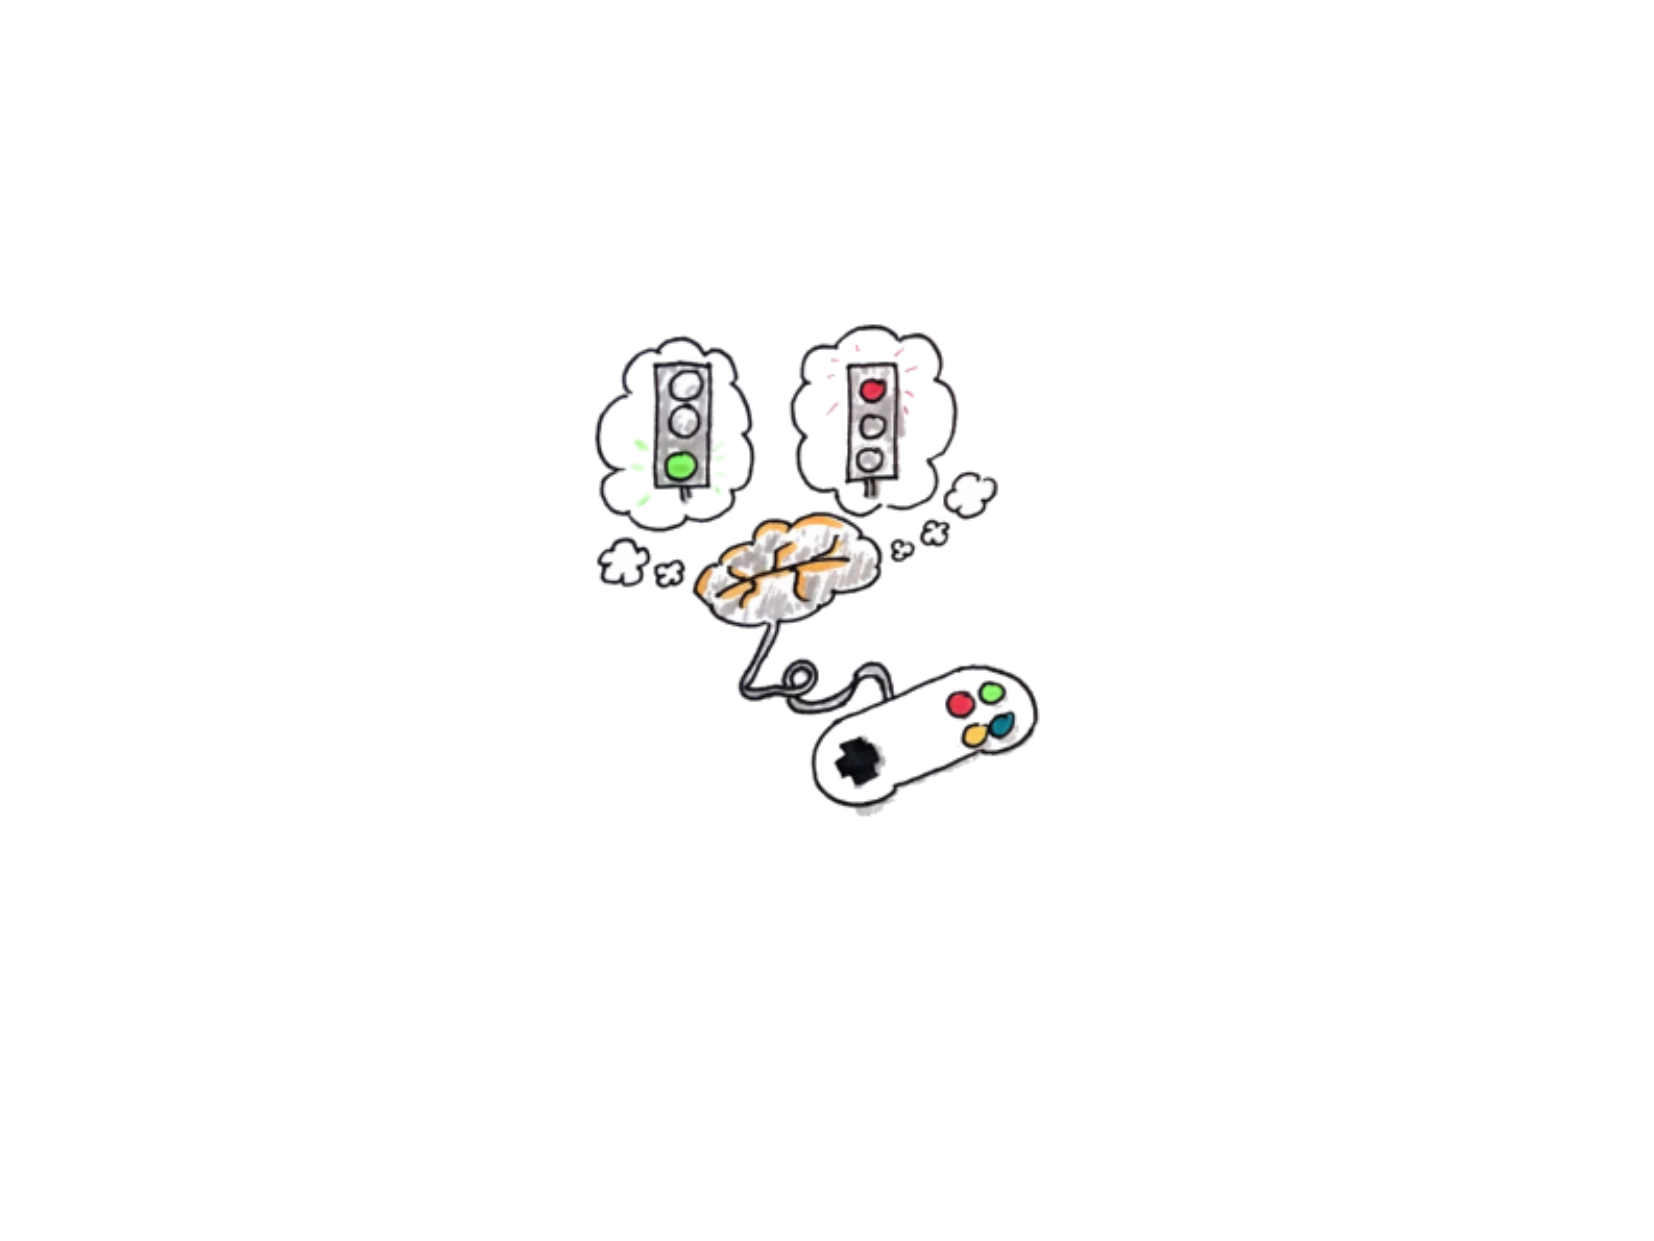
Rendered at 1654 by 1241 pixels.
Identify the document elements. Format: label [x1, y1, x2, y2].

picture [577, 273, 1088, 901]
